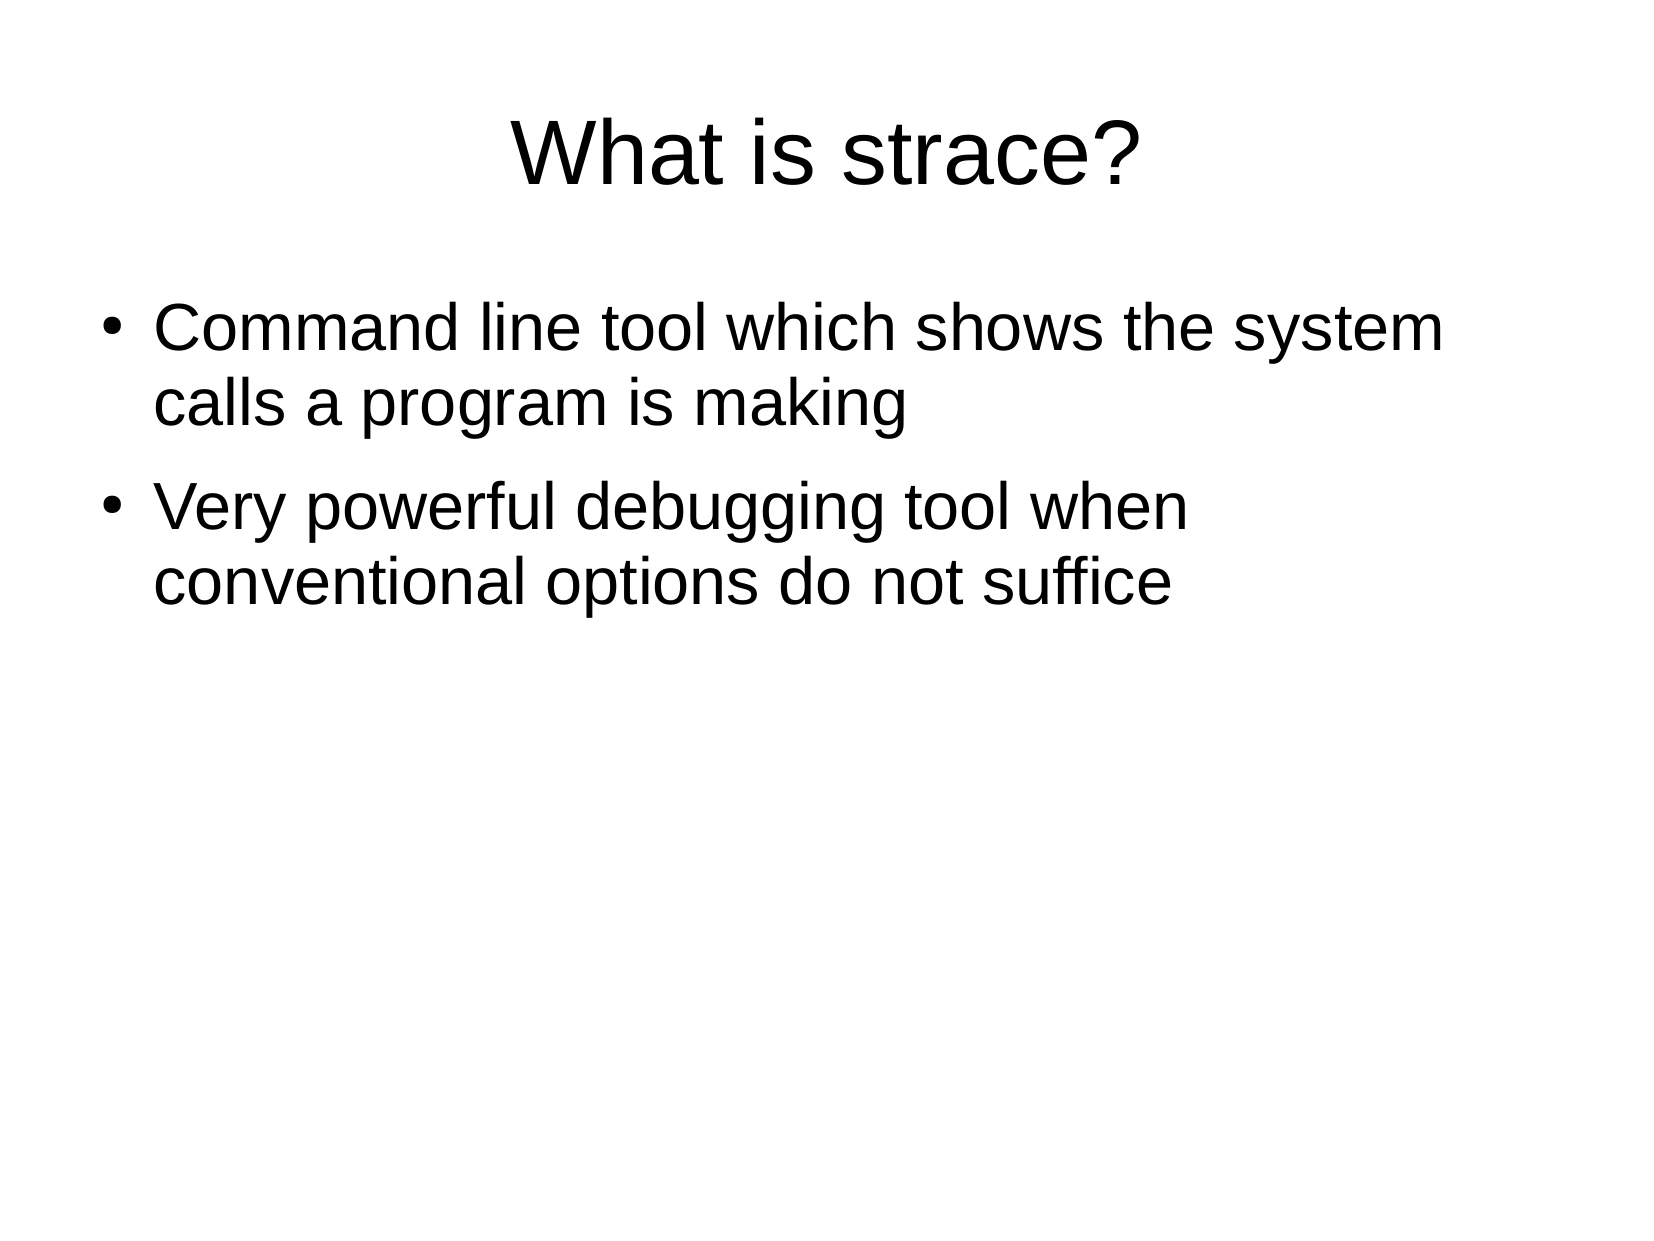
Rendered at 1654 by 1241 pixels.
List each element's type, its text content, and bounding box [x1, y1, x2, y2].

title What is strace? [82, 49, 1571, 257]
list Command line tool which shows the system calls a program is making Very powerful debugging tool when conventional options do not suffice [82, 290, 1571, 1010]
